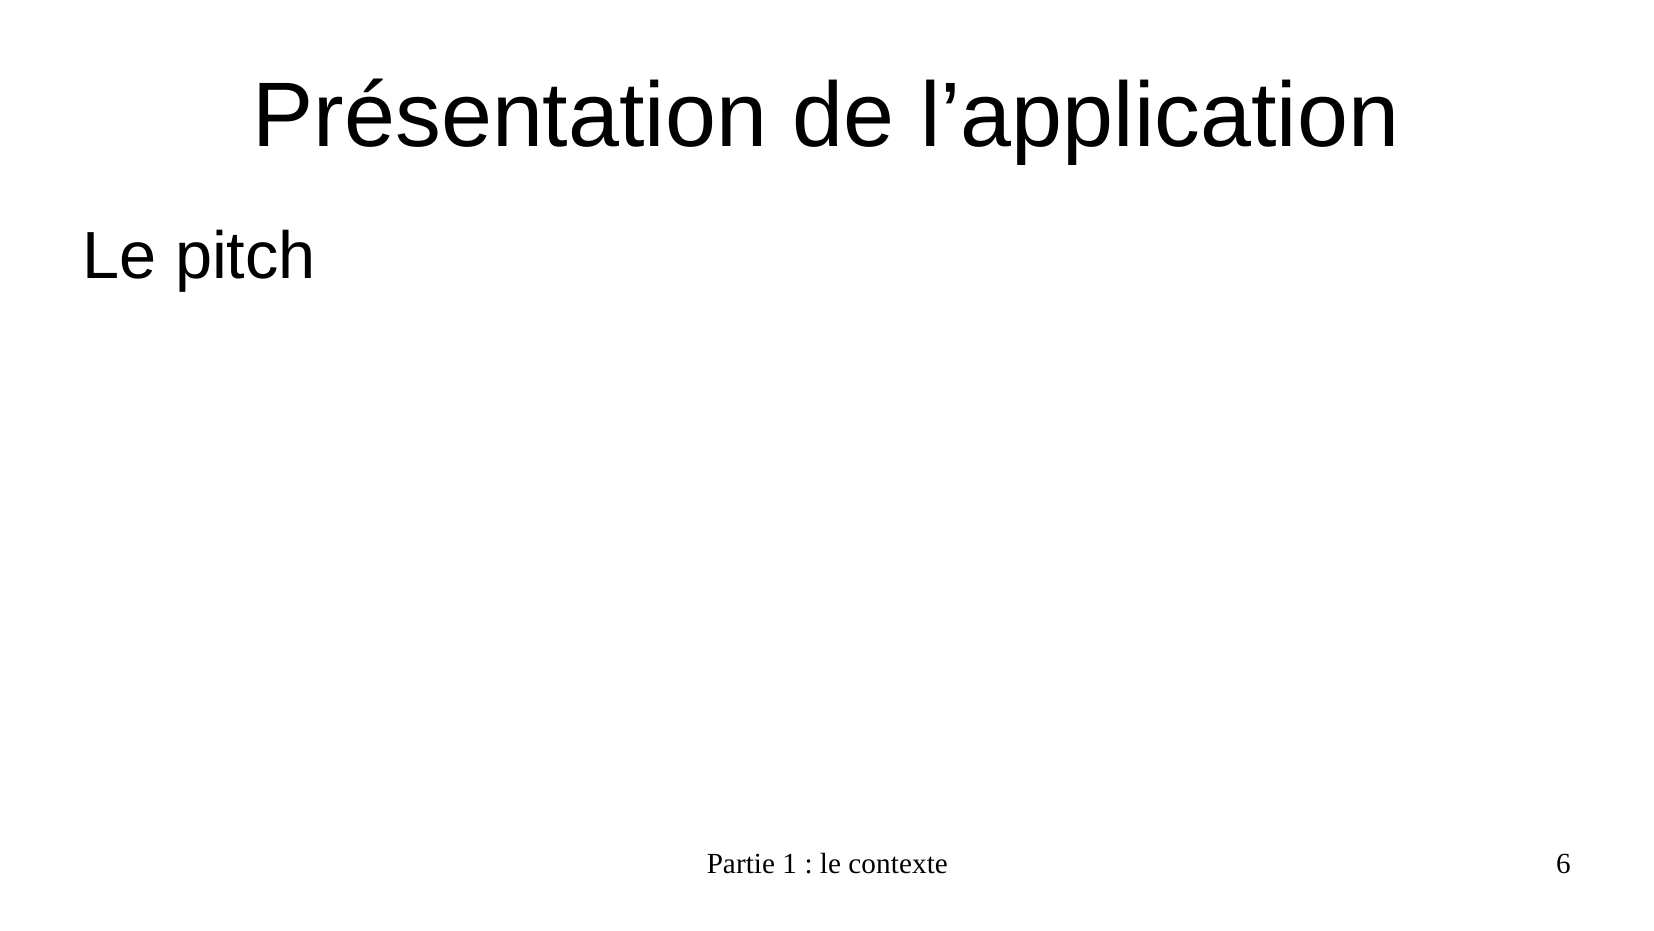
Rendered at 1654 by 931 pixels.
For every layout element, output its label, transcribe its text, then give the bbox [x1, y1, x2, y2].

title Présentation de l’application [82, 37, 1571, 193]
list Le pitch [82, 217, 1571, 758]
